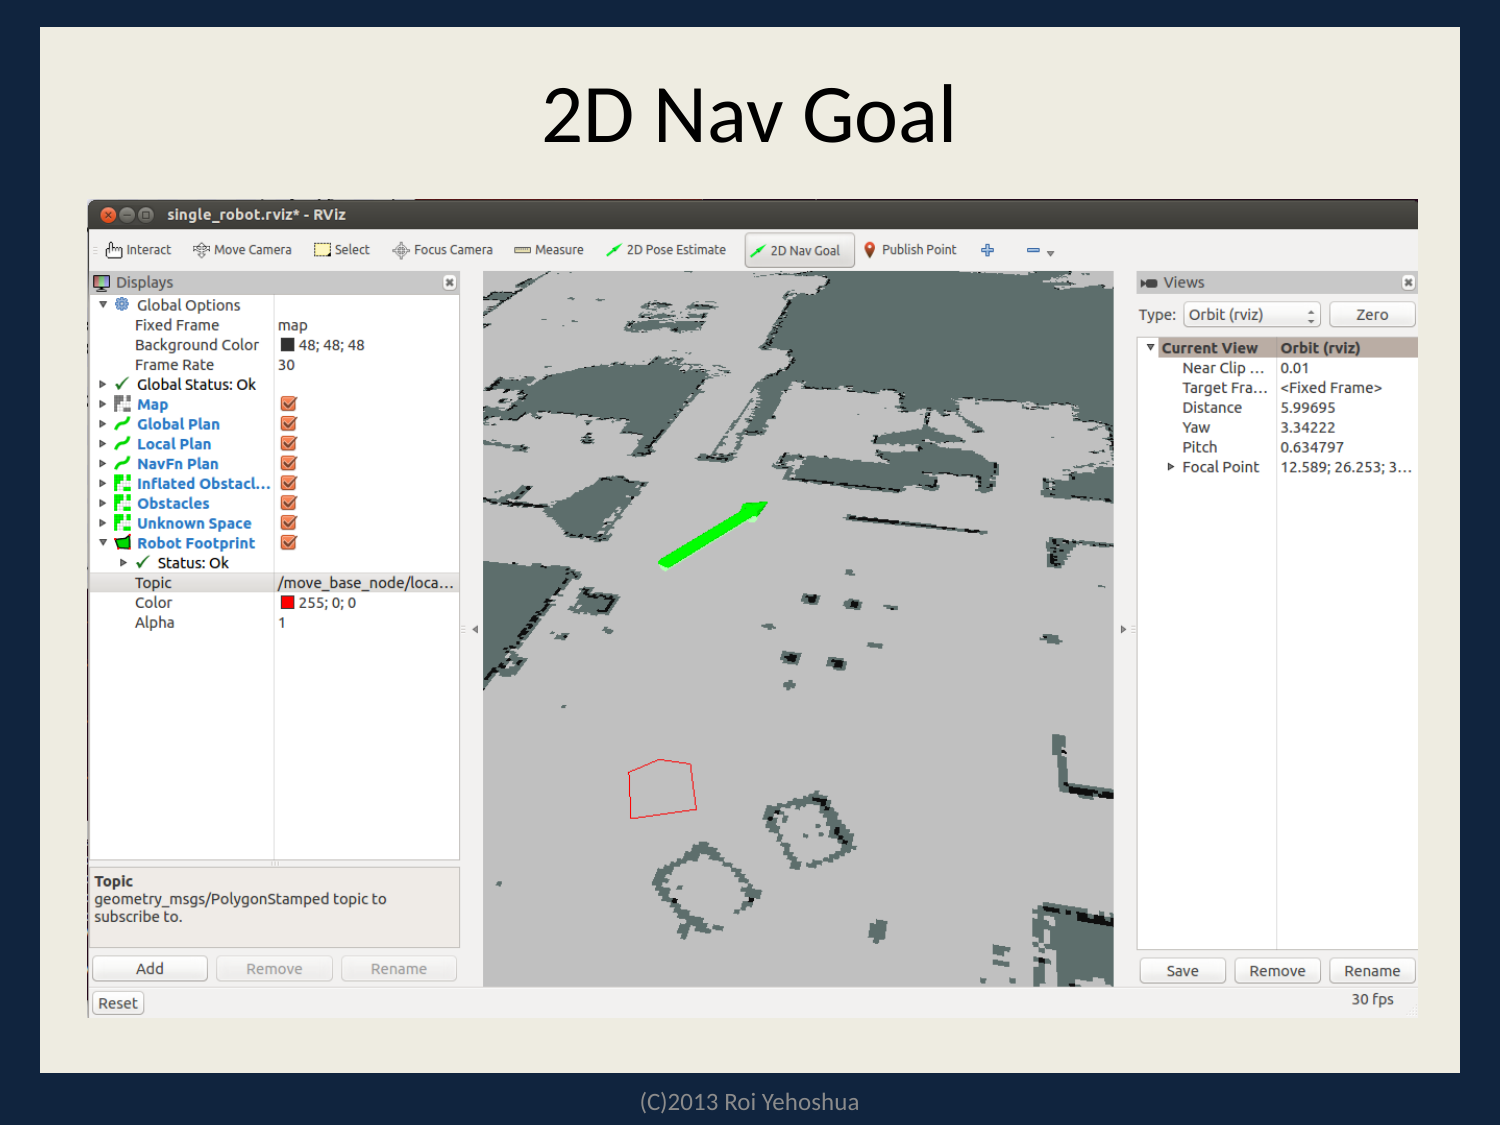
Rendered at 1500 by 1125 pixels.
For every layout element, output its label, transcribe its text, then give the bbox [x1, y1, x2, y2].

picture [87, 199, 1418, 1018]
footer (C)2013 Roi Yehoshua [512, 1074, 988, 1125]
title 2D Nav Goal [37, 31, 1463, 188]
